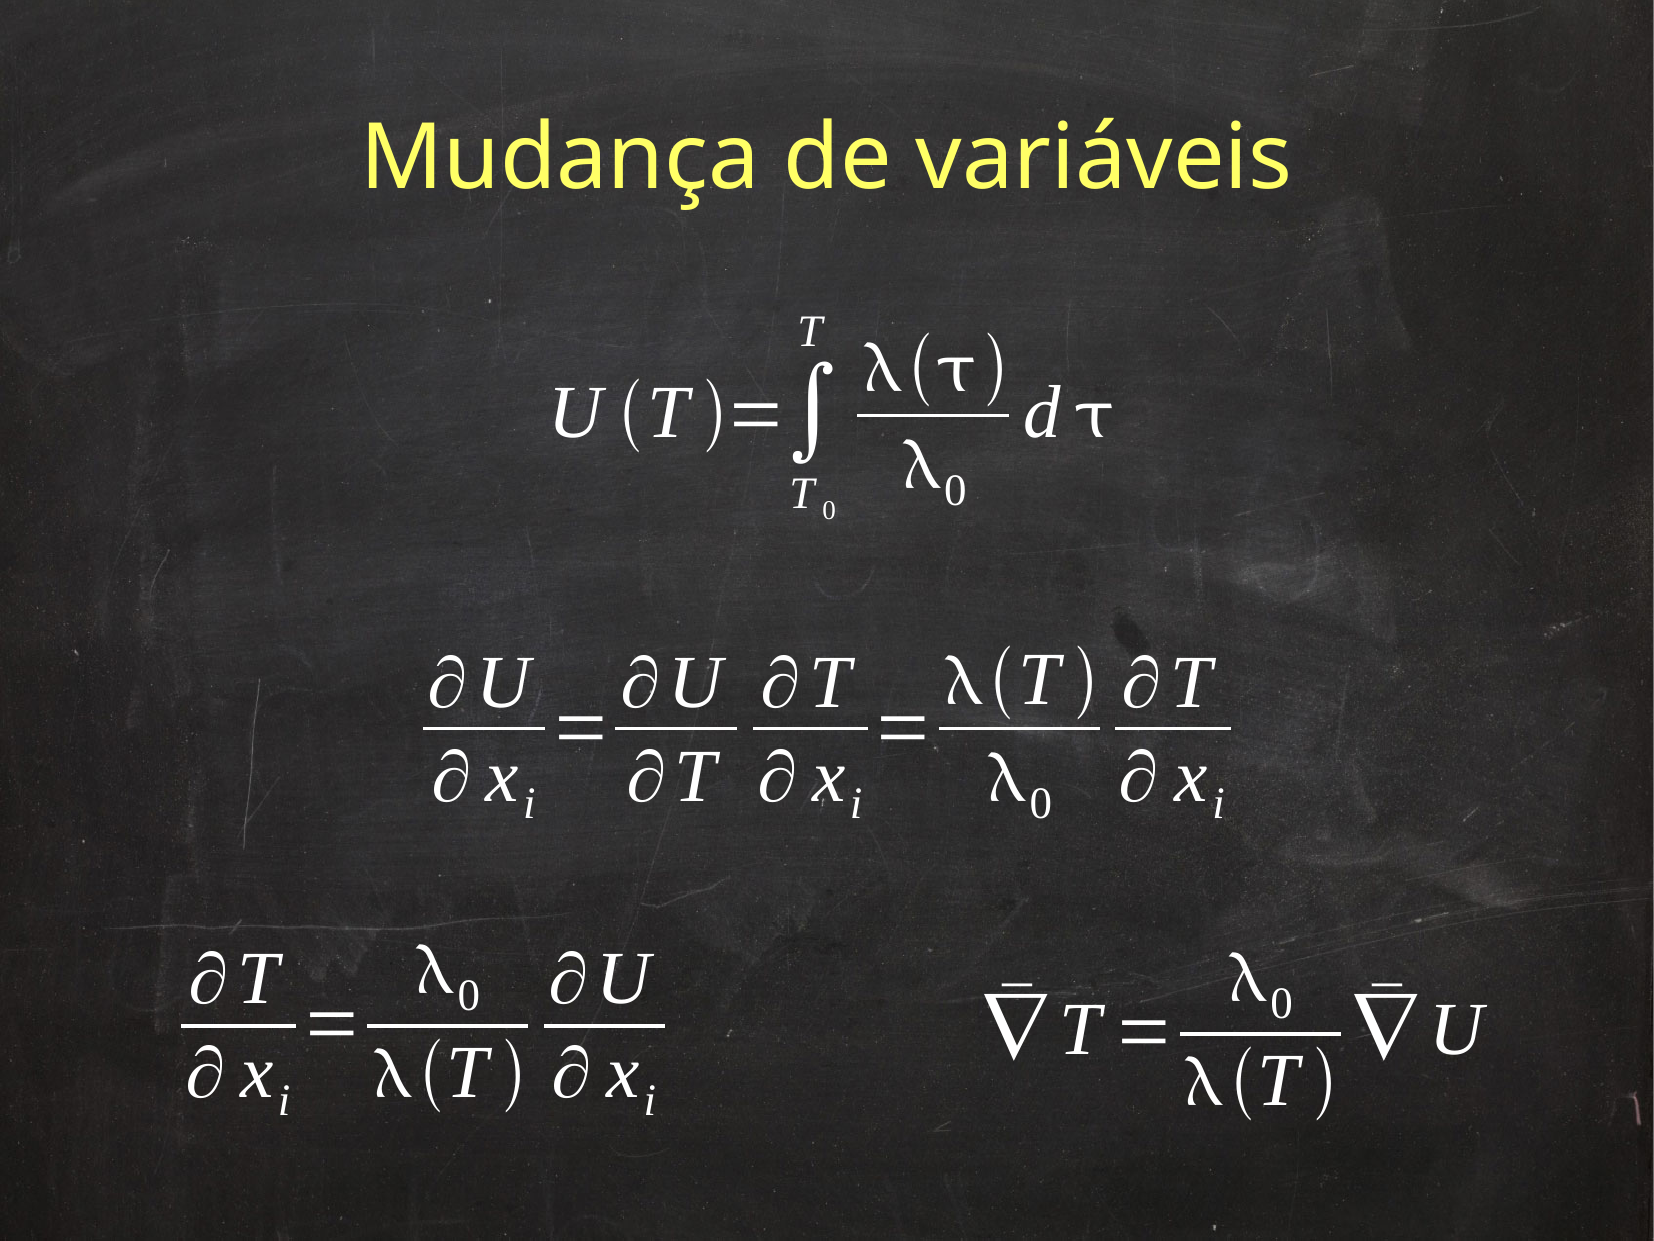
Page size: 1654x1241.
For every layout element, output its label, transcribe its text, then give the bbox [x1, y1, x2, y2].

chart [413, 637, 1240, 829]
chart [171, 925, 676, 1126]
chart [975, 933, 1491, 1126]
picture [0, 0, 1654, 1241]
title Mudança de variáveis [82, 49, 1571, 257]
chart [542, 305, 1126, 526]
